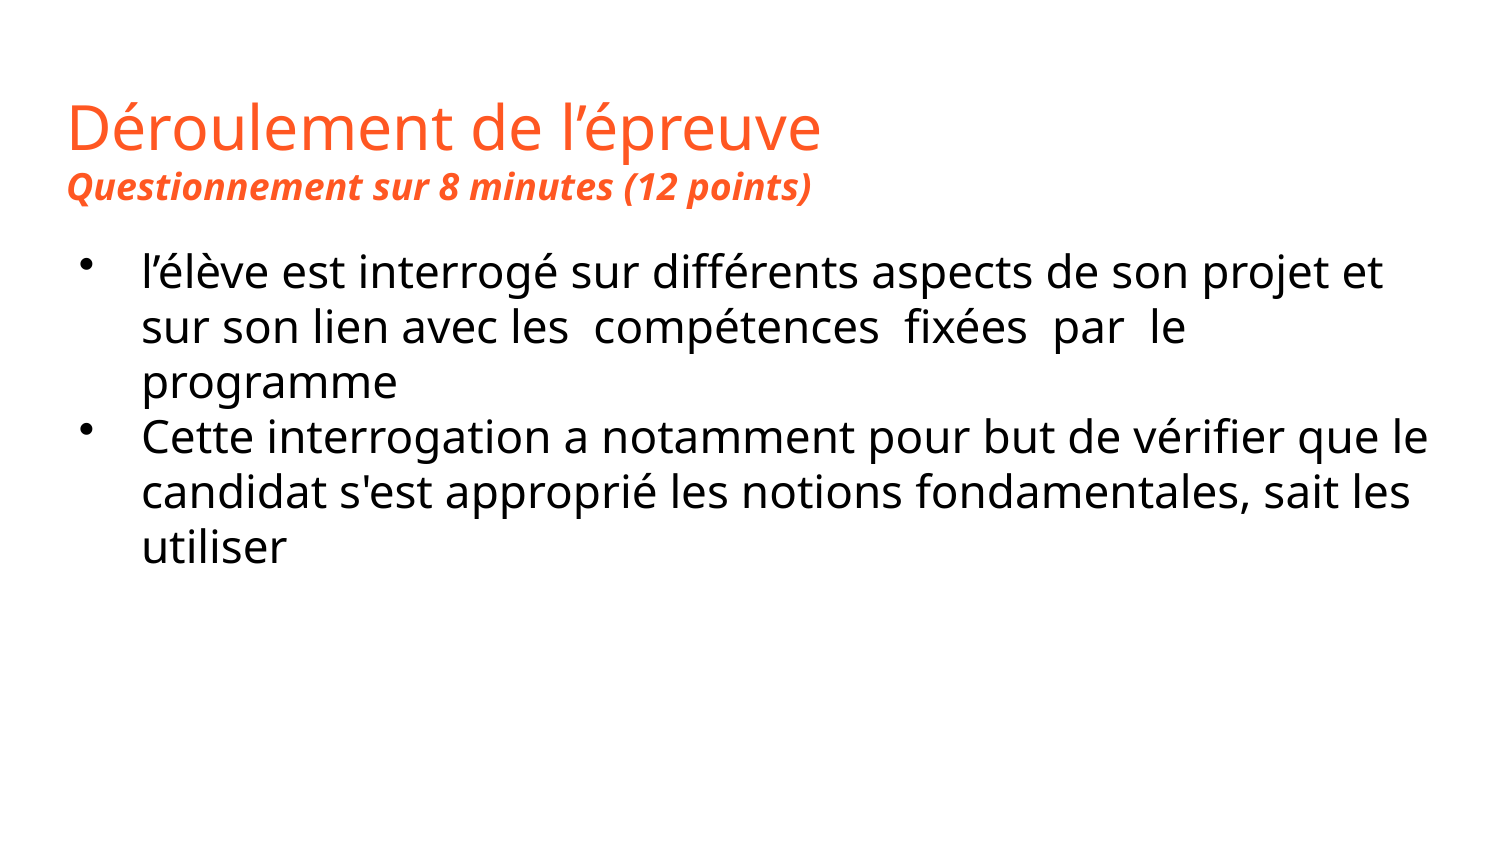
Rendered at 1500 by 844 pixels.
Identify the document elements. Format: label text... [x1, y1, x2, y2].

title Déroulement de l’épreuve Questionnement sur 8 minutes (12 points) [51, 72, 1449, 167]
list l’élève est interrogé sur différents aspects de son projet et sur son lien avec les compétences fixées par le programme Cette interrogation a notamment pour but de vérifier que le candidat s'est approprié les notions fondamentales, sait les utiliser [51, 227, 1449, 778]
